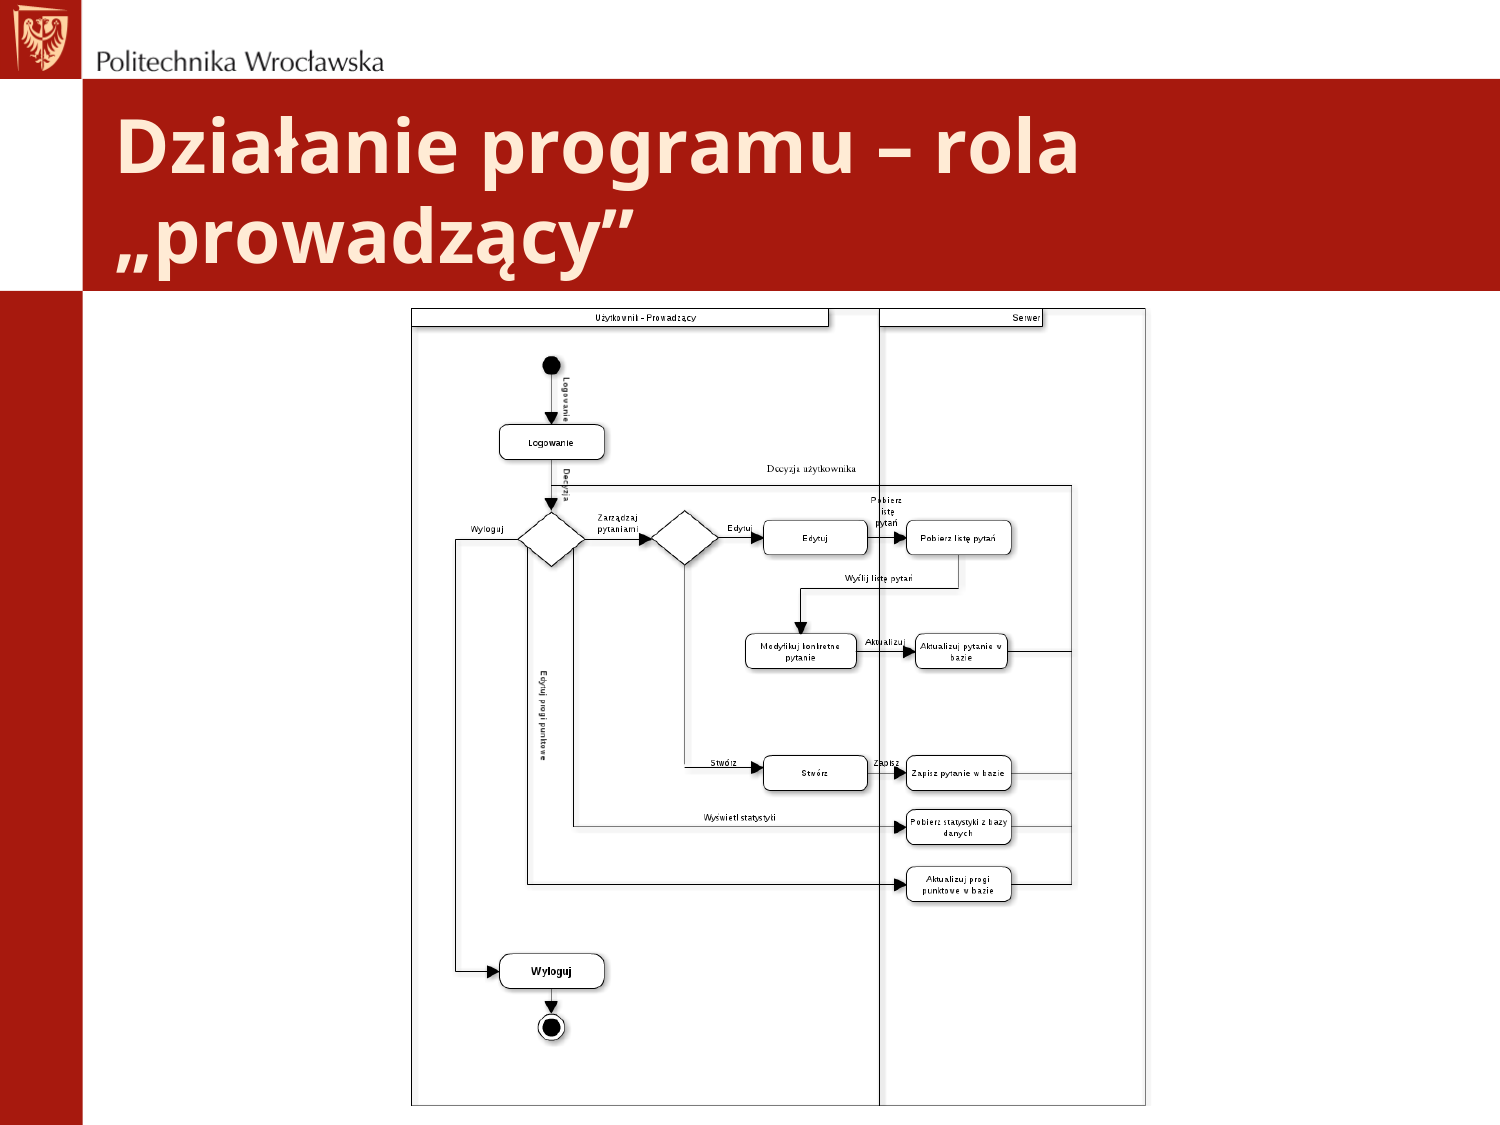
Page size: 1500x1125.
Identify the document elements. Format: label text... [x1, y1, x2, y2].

title Działanie programu – rola „prowadzący” [100, 90, 1483, 286]
picture [0, 0, 384, 79]
picture [411, 308, 1172, 1106]
